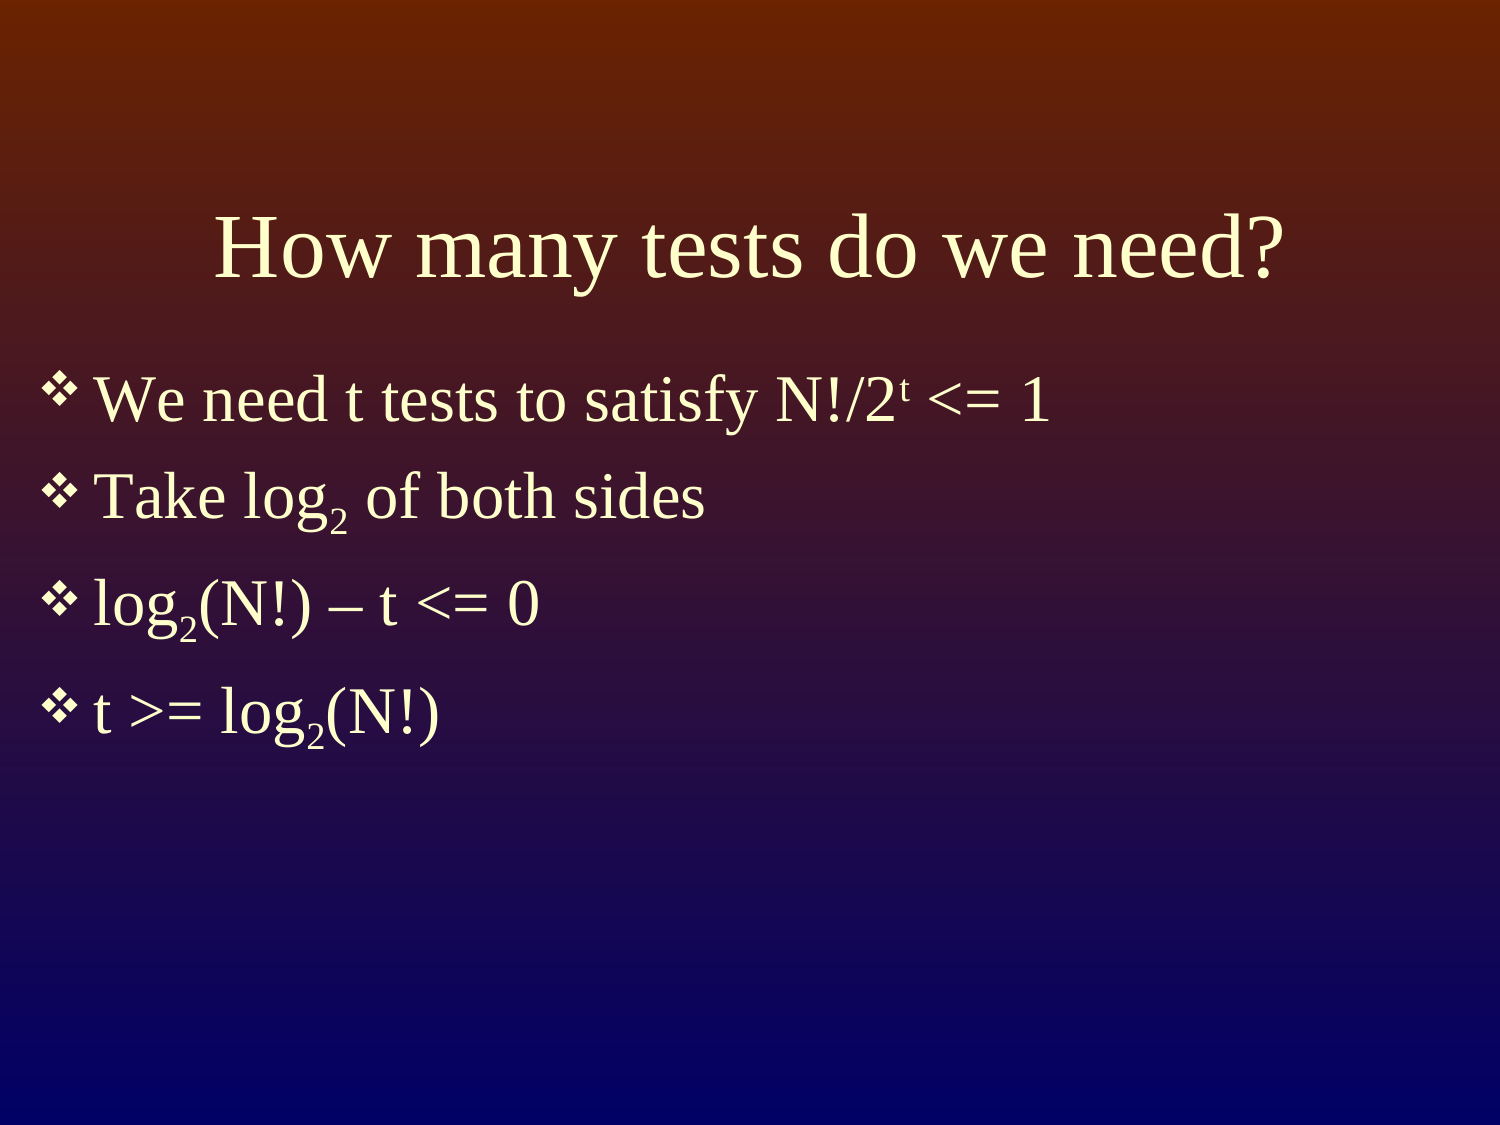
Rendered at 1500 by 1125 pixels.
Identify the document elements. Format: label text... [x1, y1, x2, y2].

title How many tests do we need? [22, 145, 1480, 336]
list We need t tests to satisfy N!/2t <= 1 Take log2 of both sides log2(N!) – t <= 0 t >= log2(N!) [22, 347, 1482, 1026]
